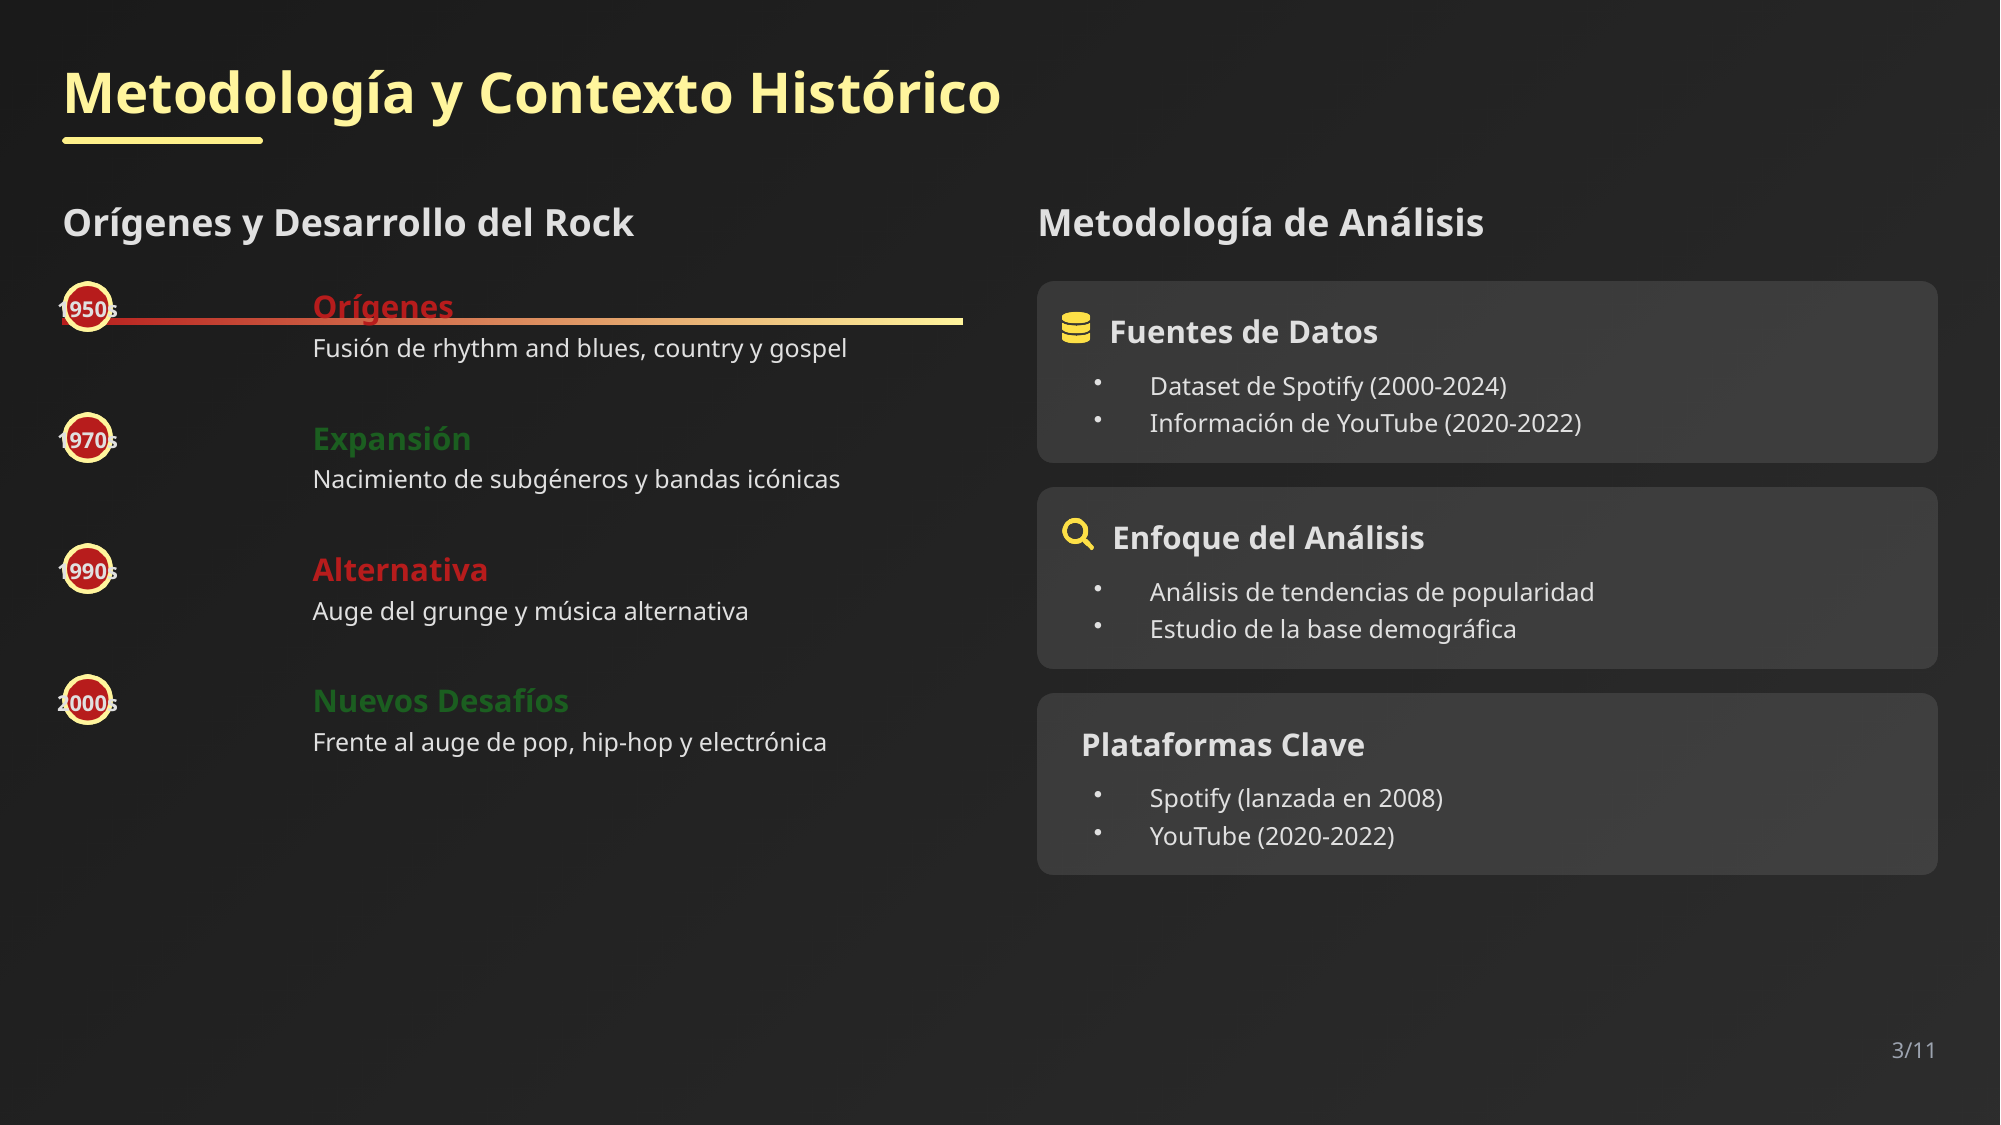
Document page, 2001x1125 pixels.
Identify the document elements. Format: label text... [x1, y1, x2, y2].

text_box Spotify (lanzada en 2008) [1093, 774, 2000, 813]
text_box 2000s [57, 684, 130, 716]
text_box Alternativa [312, 543, 963, 587]
text_box Dataset de Spotify (2000-2024) [1093, 362, 2000, 399]
text_box Enfoque del Análisis [1112, 512, 1480, 557]
picture [0, 0, 2000, 1125]
text_box Frente al auge de pop, hip-hop y electrónica [312, 718, 1081, 757]
text_box Fusión de rhythm and blues, country y gospel [312, 324, 1093, 363]
text_box Orígenes [312, 281, 963, 324]
text_box Metodología de Análisis [1037, 193, 2000, 244]
text_box Información de YouTube (2020-2022) [1093, 399, 2000, 438]
text_box Fuentes de Datos [1109, 306, 1422, 350]
text_box Análisis de tendencias de popularidad [1093, 568, 2000, 606]
text_box Metodología y Contexto Histórico [62, 62, 2000, 125]
text_box 1990s [57, 553, 130, 585]
text_box 1970s [57, 421, 130, 454]
text_box Nuevos Desafíos [312, 675, 963, 718]
text_box 1950s [57, 290, 130, 322]
text_box Auge del grunge y música alternativa [312, 587, 1093, 625]
text_box Expansión [312, 412, 963, 456]
text_box Nacimiento de subgéneros y bandas icónicas [312, 456, 1093, 494]
text_box Estudio de la base demográfica [1093, 606, 2000, 644]
text_box YouTube (2020-2022) [1093, 812, 1913, 850]
text_box Orígenes y Desarrollo del Rock [62, 193, 1037, 244]
text_box Plataformas Clave [1081, 718, 1407, 763]
text_box 3/11 [62, 1031, 1938, 1063]
